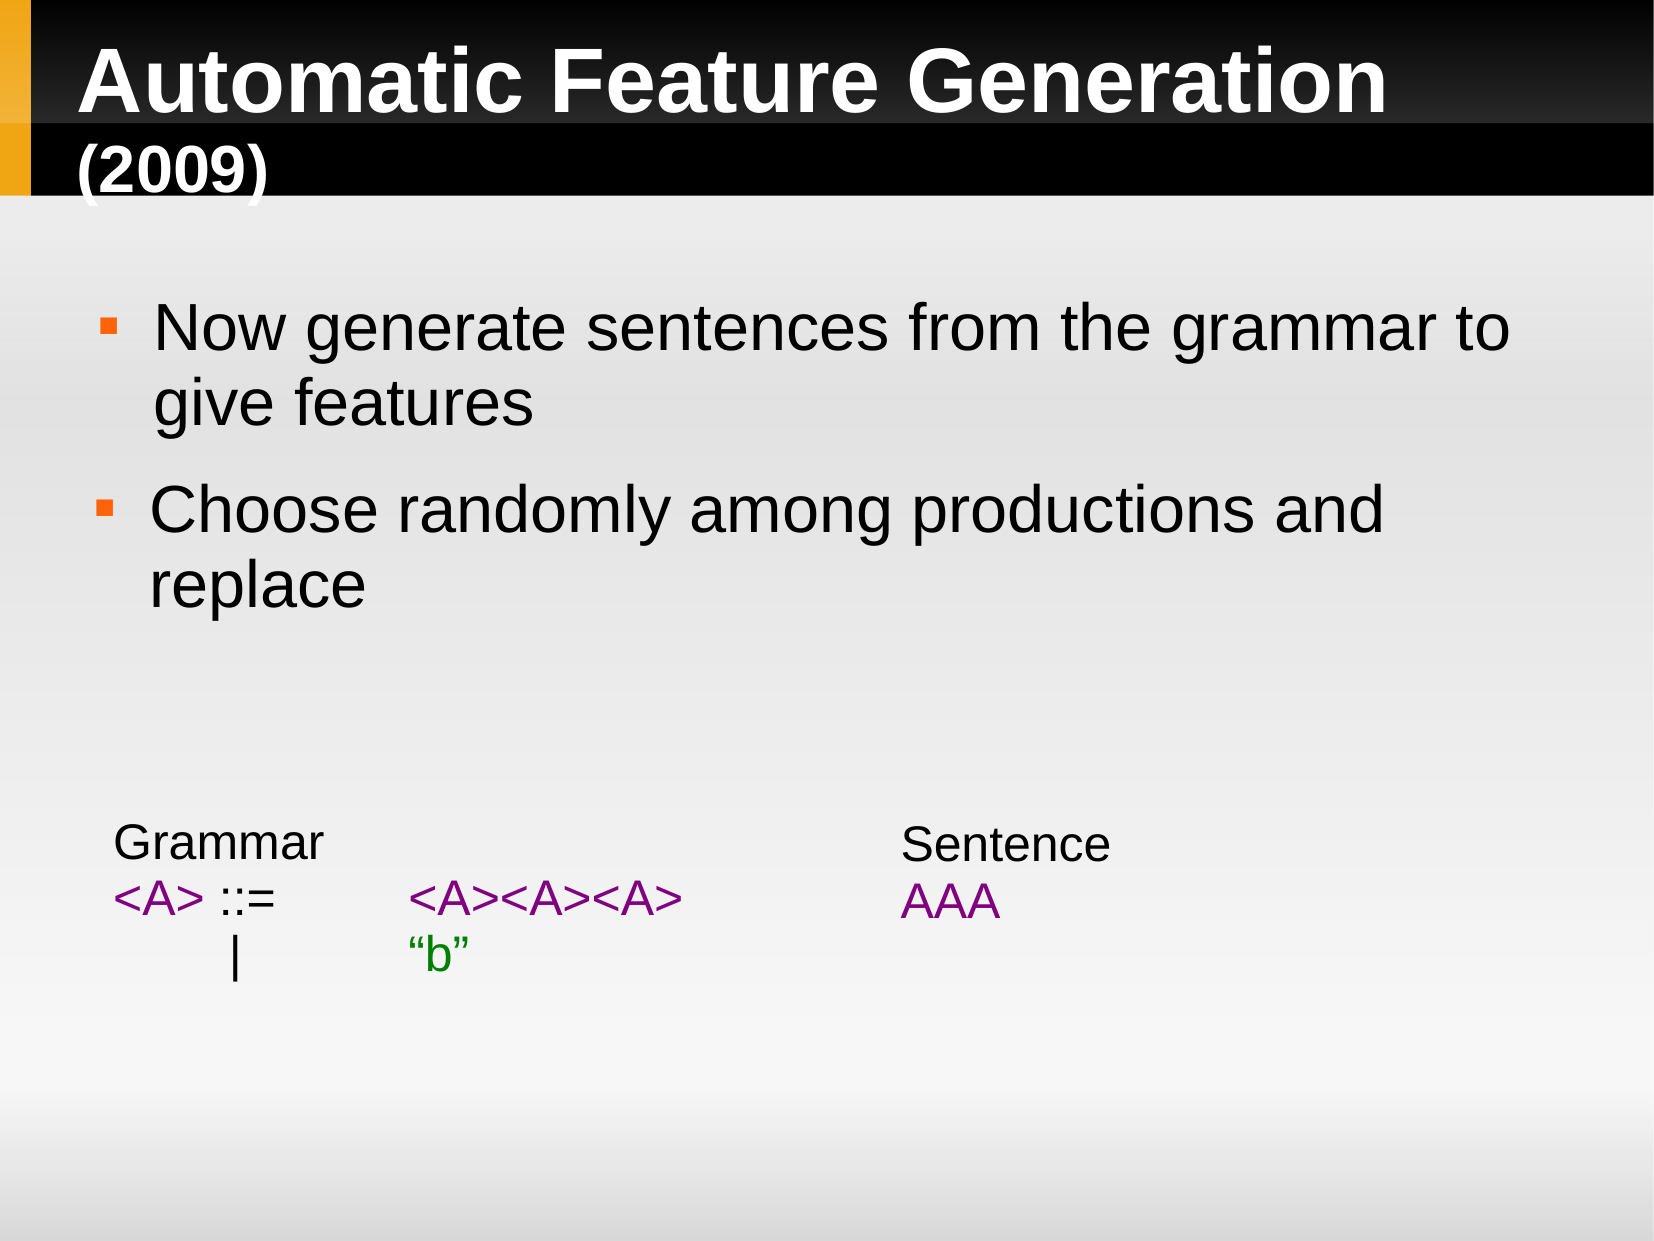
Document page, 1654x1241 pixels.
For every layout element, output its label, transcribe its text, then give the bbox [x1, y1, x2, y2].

text_box Sentence [885, 809, 1615, 887]
list Choose randomly among productions and replace [78, 472, 1567, 639]
picture [0, 0, 1654, 1241]
title Automatic Feature Generation (2009) [76, 14, 1565, 222]
text_box Grammar <A> ::= <A><A><A> | “b” [98, 807, 713, 1008]
list Now generate sentences from the grammar to give features [82, 290, 1571, 457]
text_box AAA [885, 887, 1615, 943]
